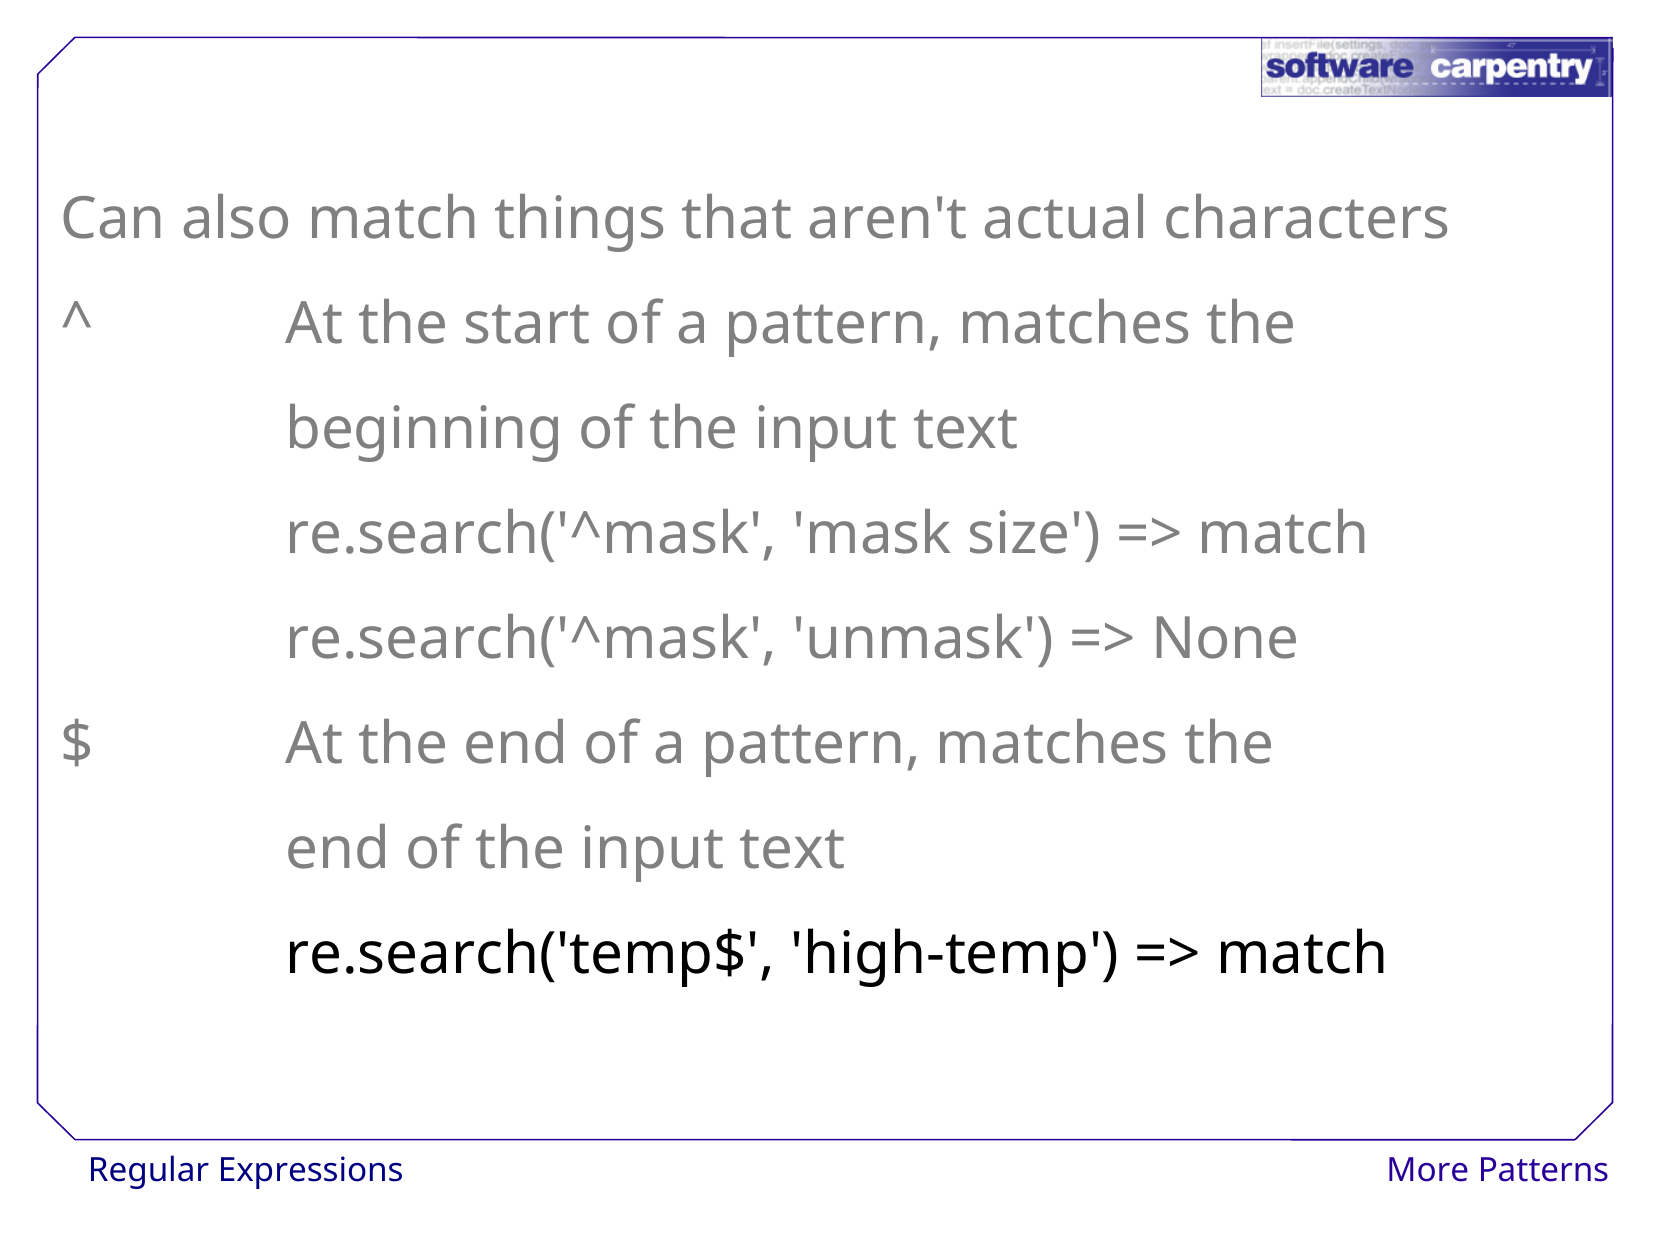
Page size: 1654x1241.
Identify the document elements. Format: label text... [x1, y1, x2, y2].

picture [1261, 39, 1613, 97]
text_box Can also match things that aren't actual characters ^ At the start of a pattern, matches the beginning of the input text re.search('^mask', 'mask size') => match re.search('^mask', 'unmask') => None $ At the end of a pattern, matches the end of the input text re.search('temp$', 'high-temp') => match [45, 137, 1616, 993]
